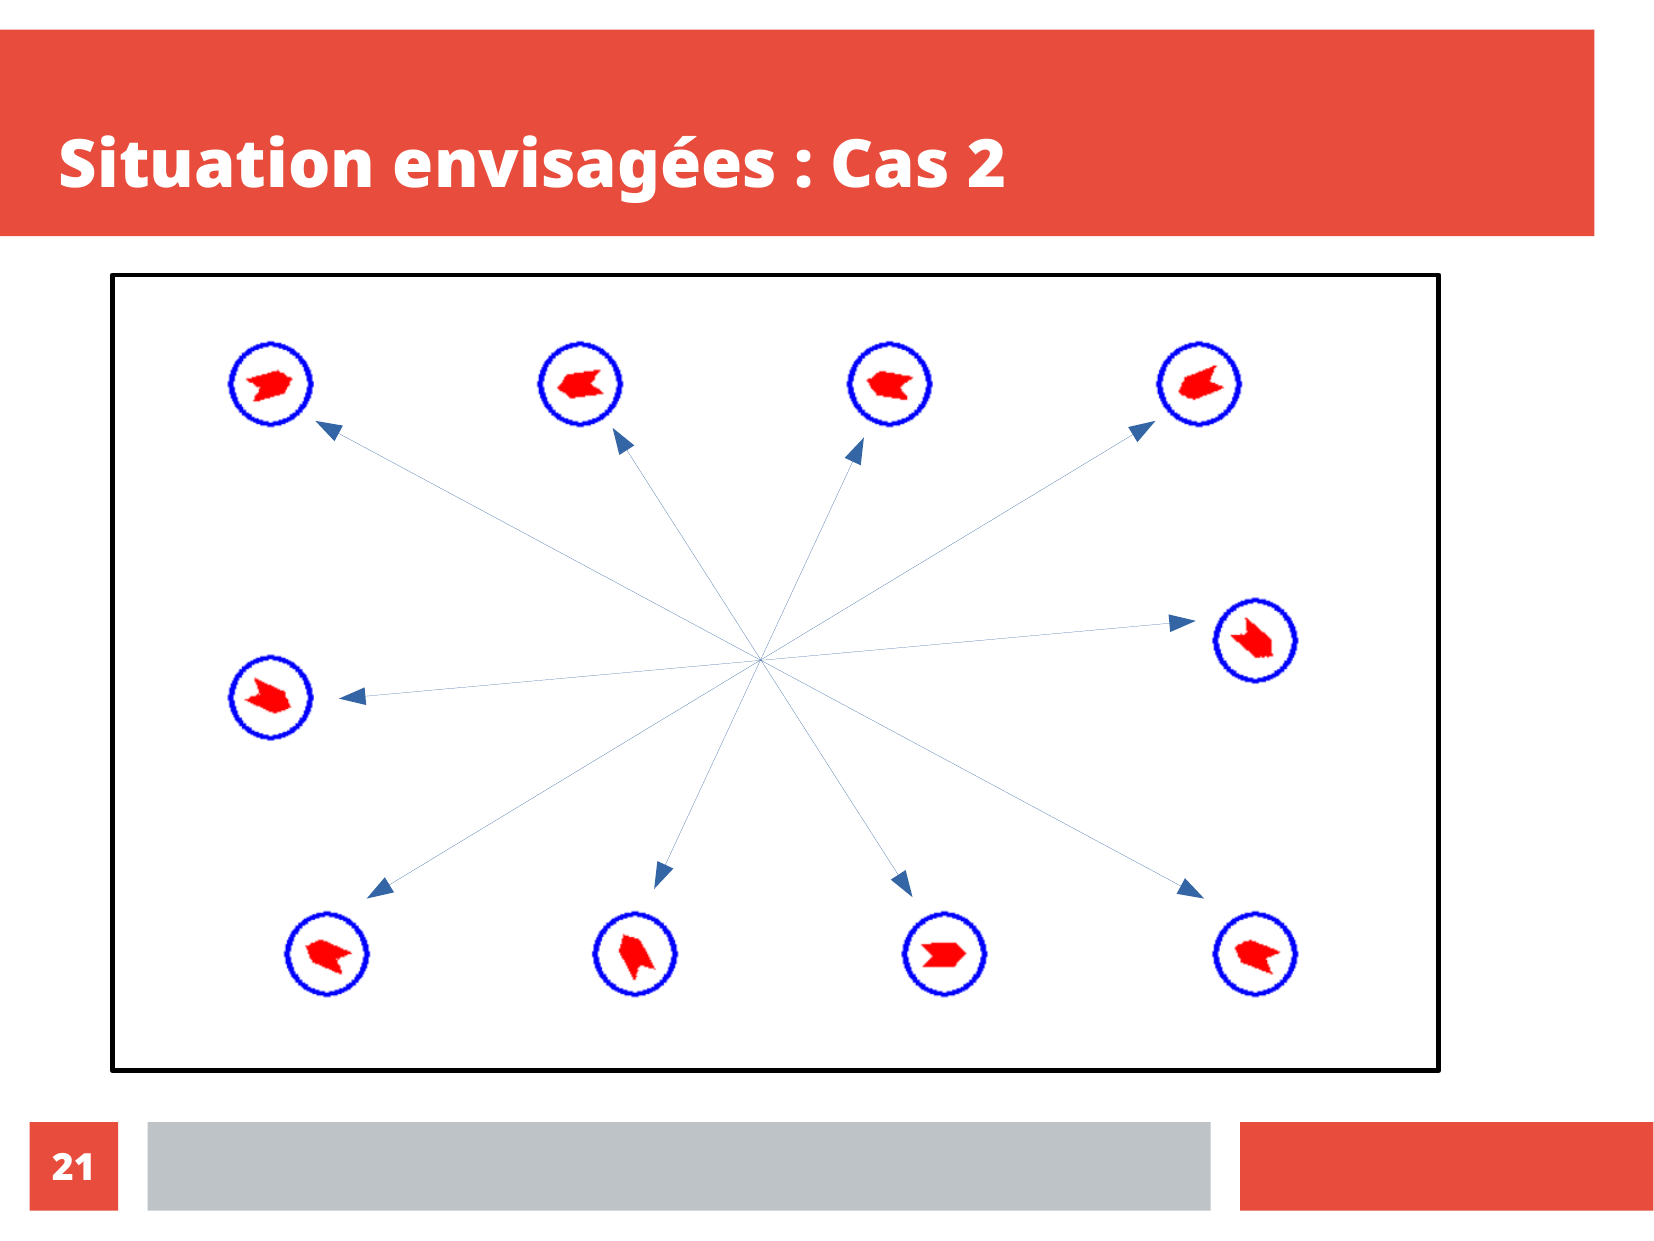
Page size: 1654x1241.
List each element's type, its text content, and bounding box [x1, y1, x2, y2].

text_box [112, 275, 1439, 1071]
title Situation envisagées : Cas 2 [59, 59, 1595, 207]
